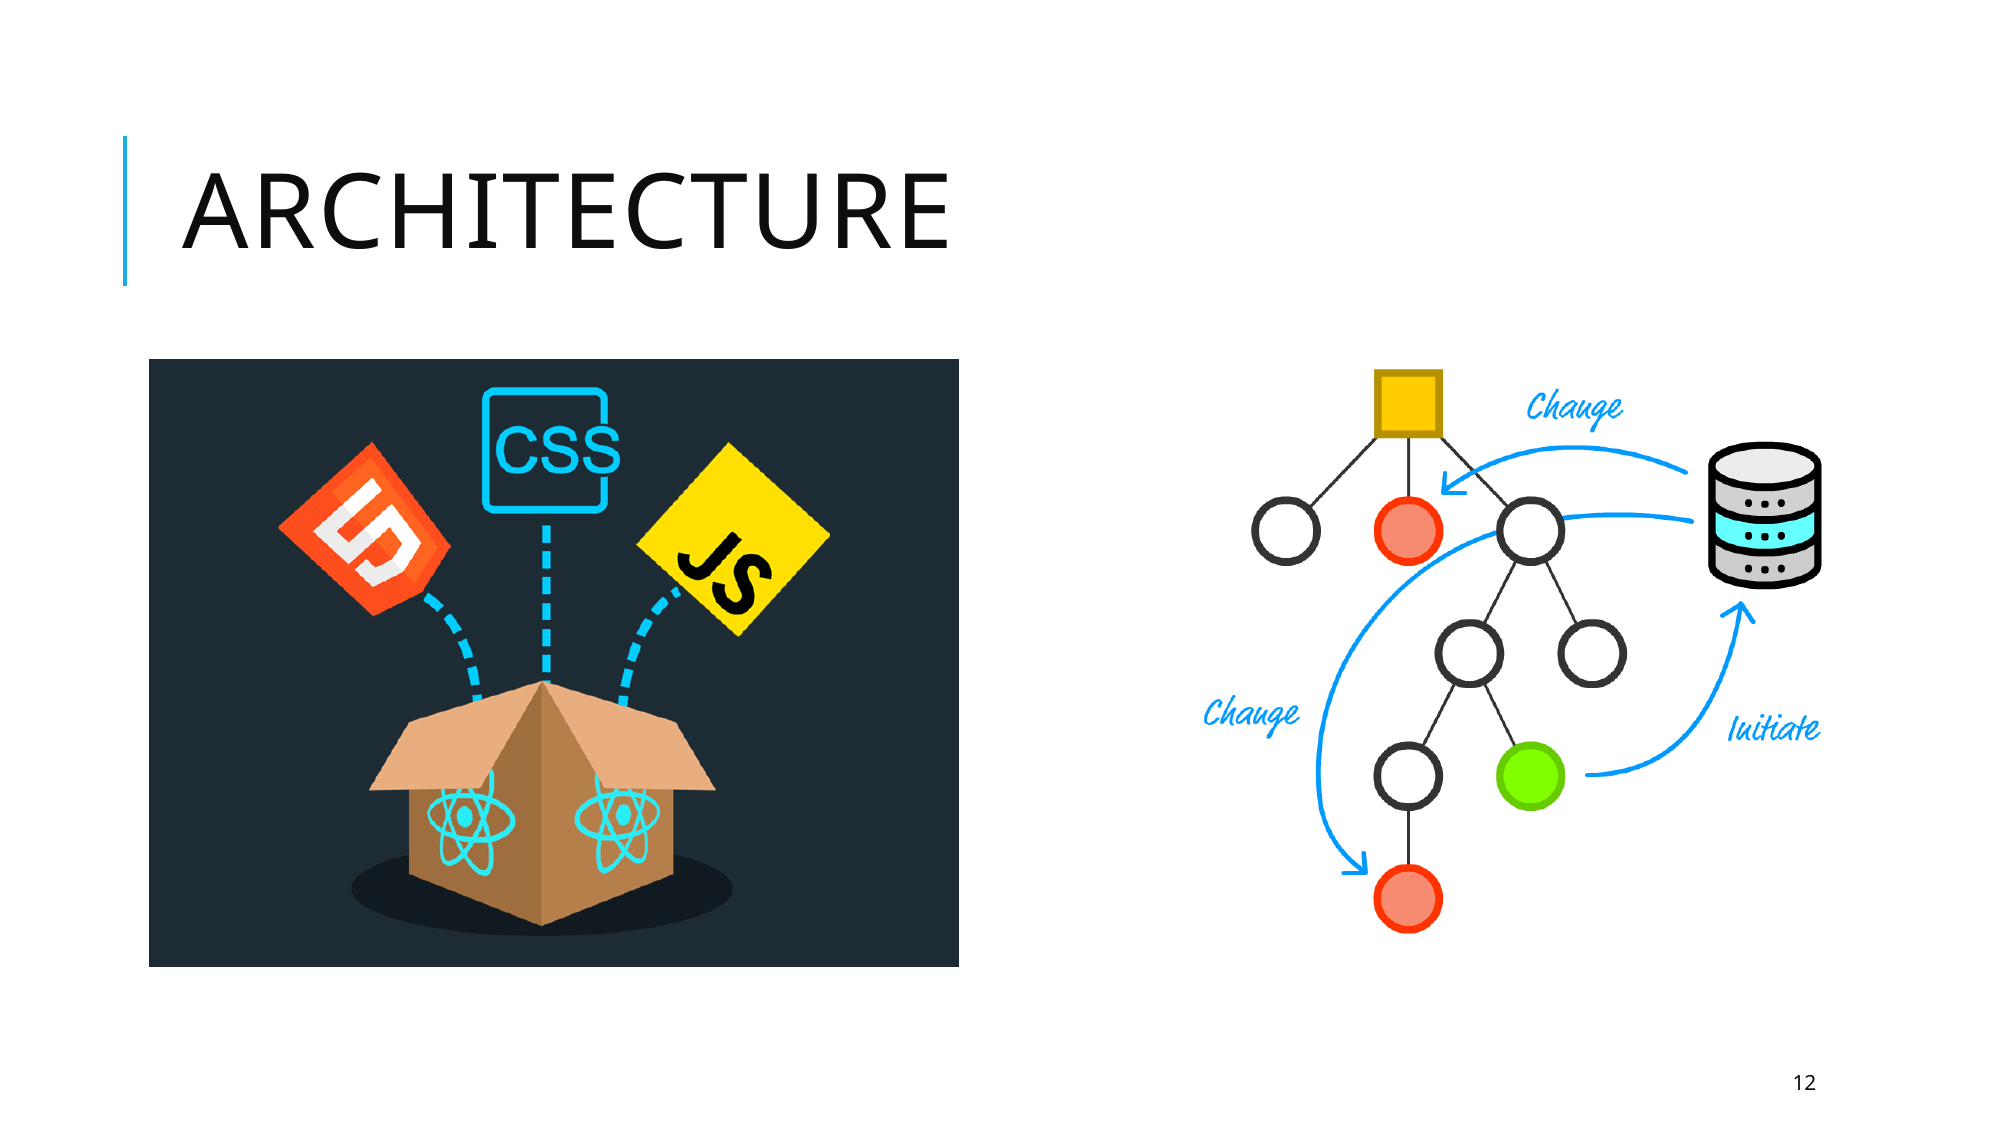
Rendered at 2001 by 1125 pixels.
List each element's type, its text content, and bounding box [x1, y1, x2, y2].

slide_number <number> [1777, 1061, 1938, 1107]
picture [1155, 347, 1883, 961]
title ARCHITECTURE [168, 96, 1763, 342]
picture [149, 359, 959, 967]
